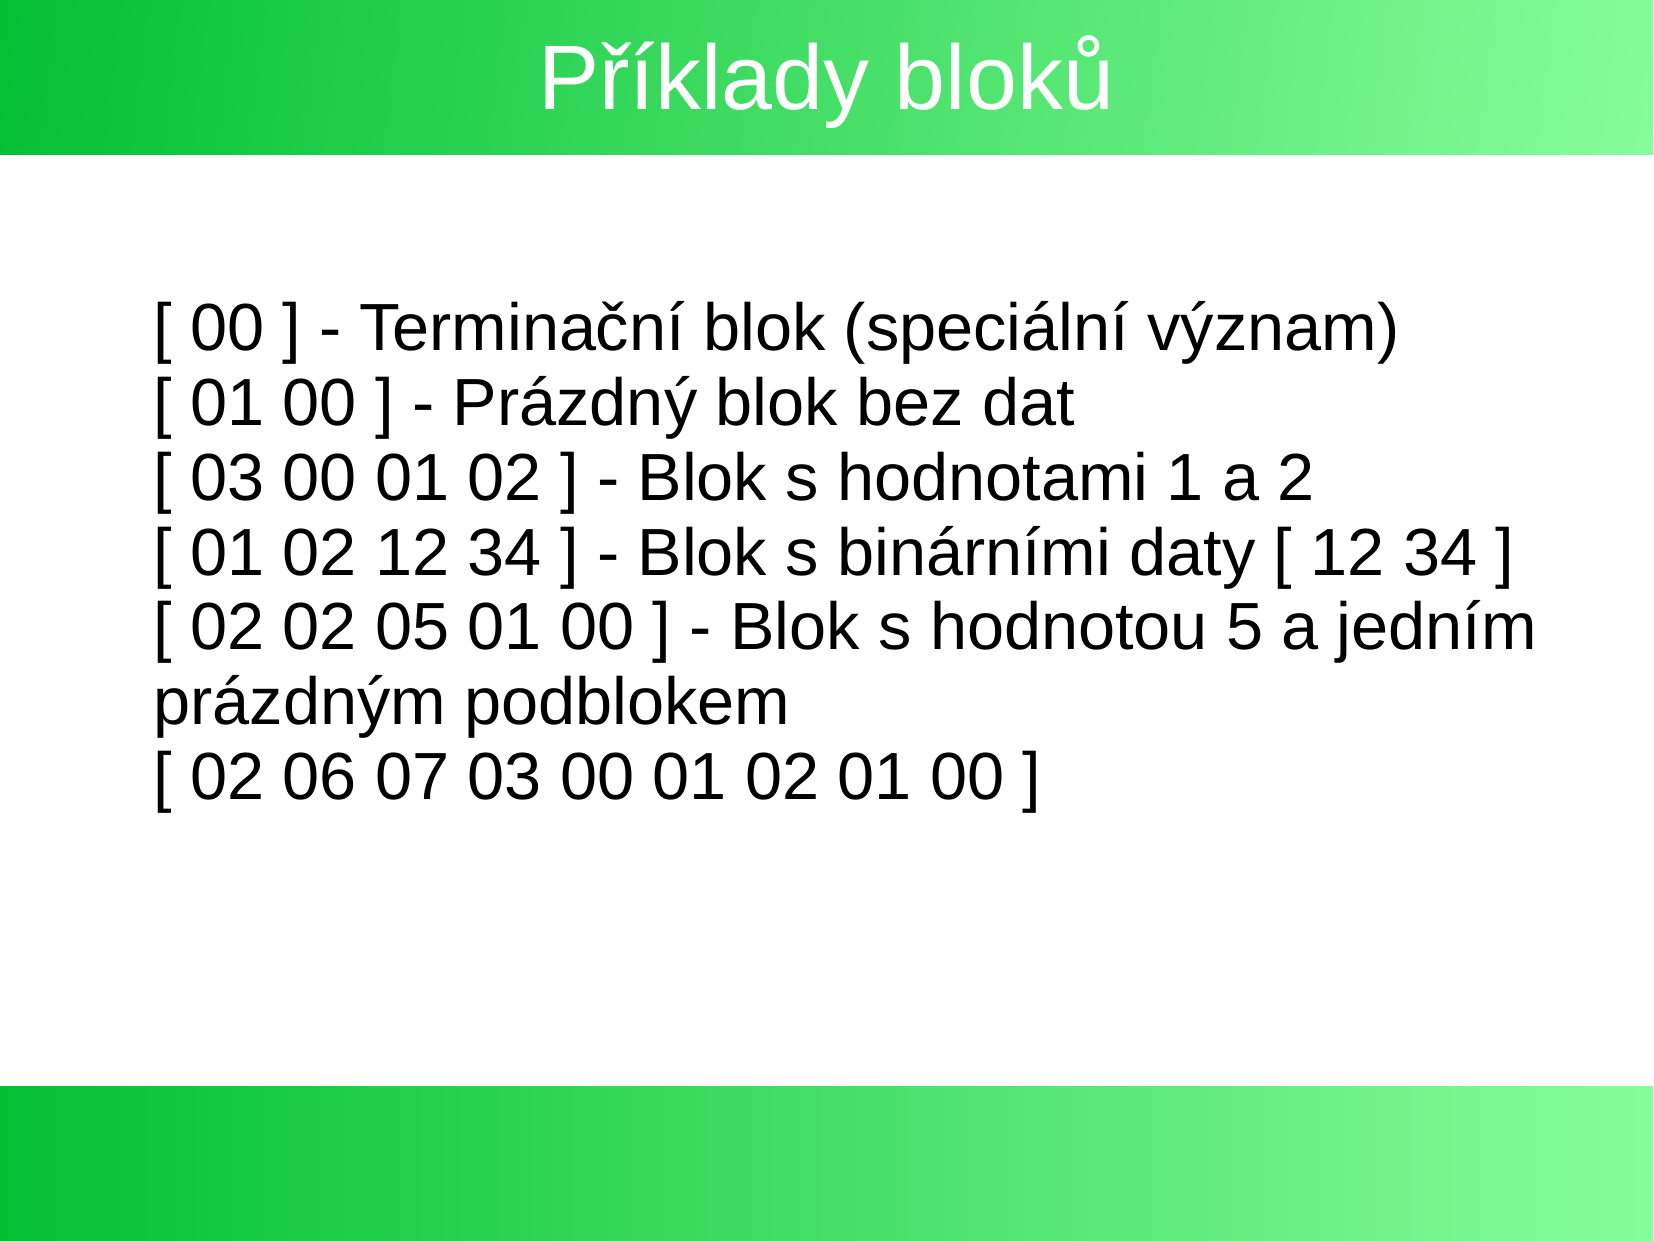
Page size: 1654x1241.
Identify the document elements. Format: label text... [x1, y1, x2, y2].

list [ 00 ] - Terminační blok (speciální význam) [ 01 00 ] - Prázdný blok bez dat [ 03 00 01 02 ] - Blok s hodnotami 1 a 2 [ 01 02 12 34 ] - Blok s binárními daty [ 12 34 ] [ 02 02 05 01 00 ] - Blok s hodnotou 5 a jedním prázdným podblokem [ 02 06 07 03 00 01 02 01 00 ] [82, 290, 1571, 1010]
title Příklady bloků [82, 25, 1571, 130]
